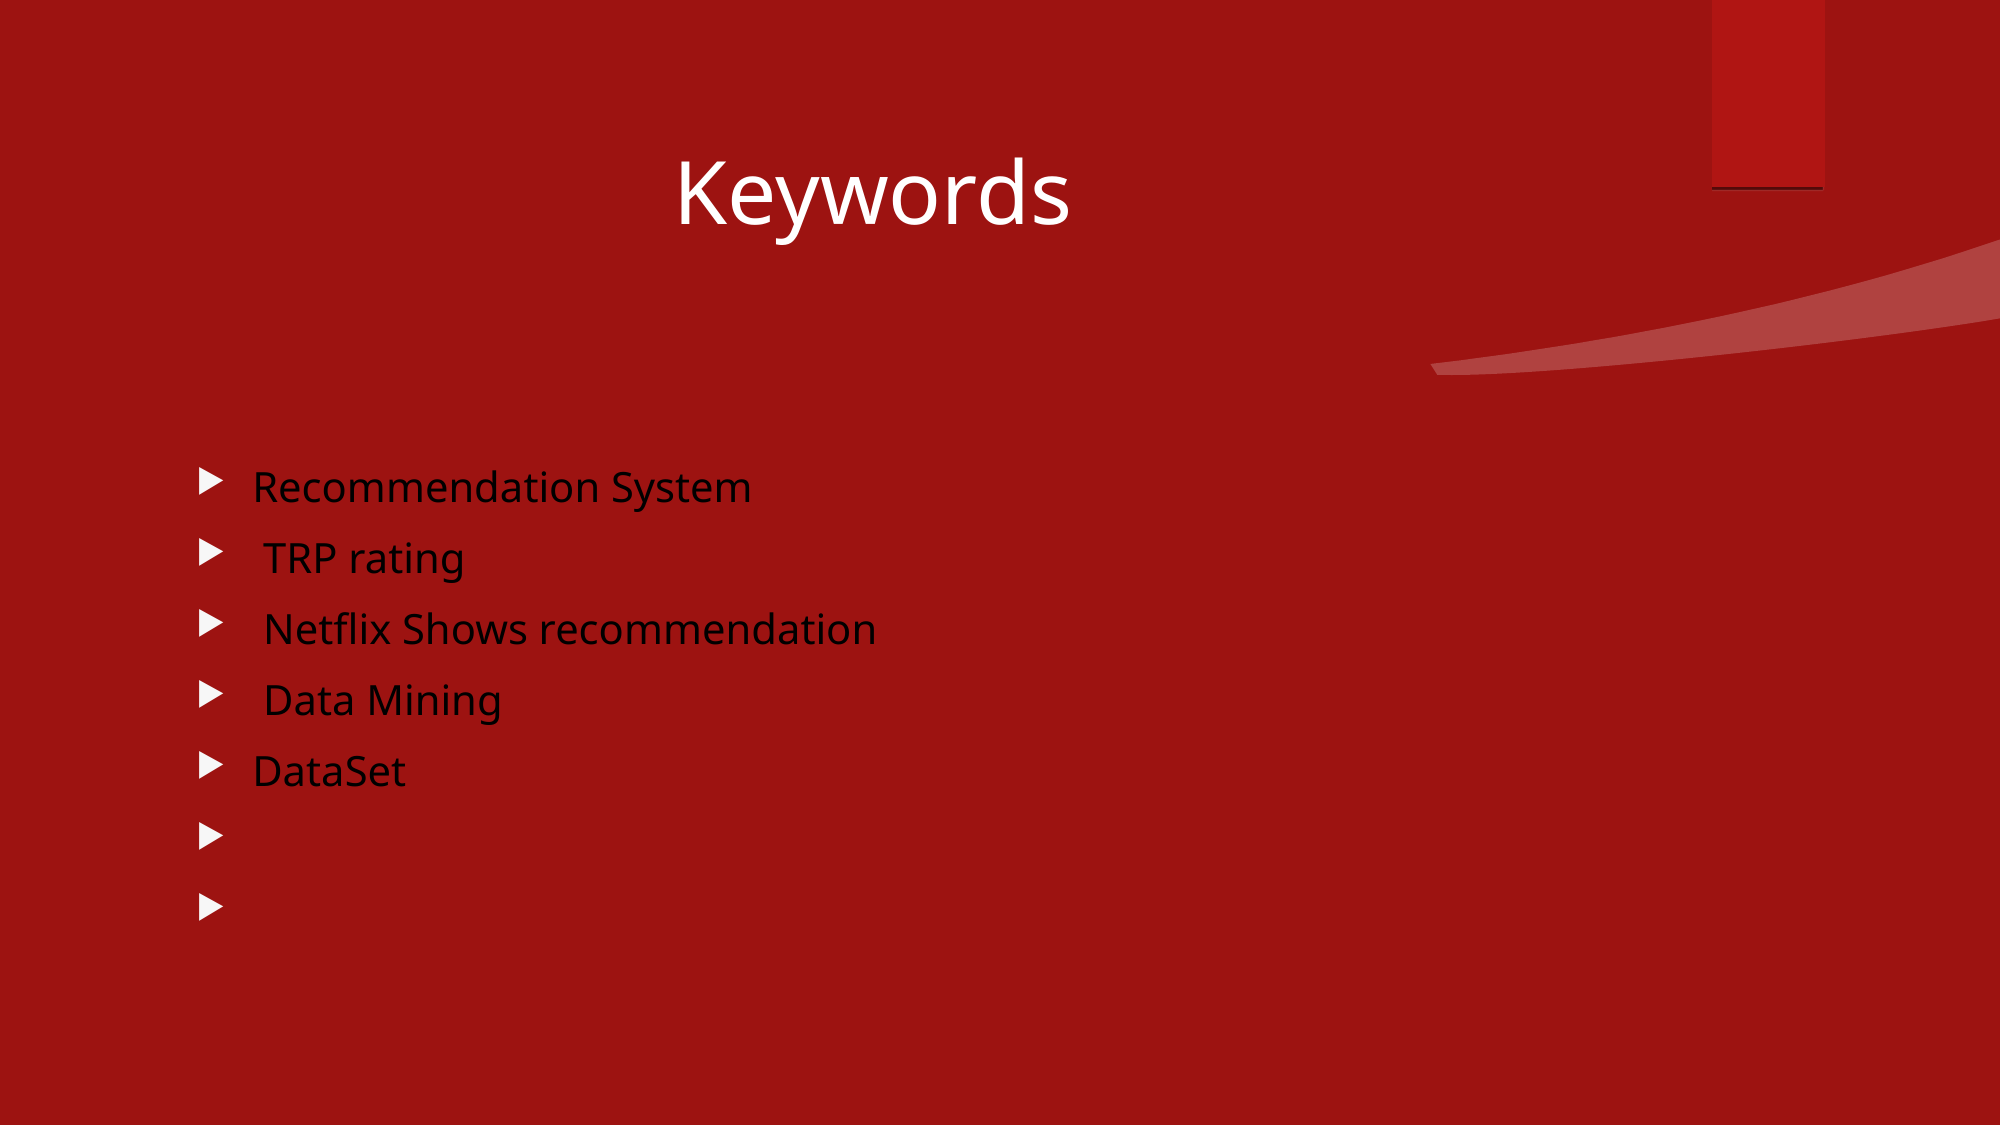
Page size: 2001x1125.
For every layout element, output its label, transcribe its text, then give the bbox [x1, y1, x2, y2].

list Recommendation System TRP rating Netflix Shows recommendation Data Mining DataSet [181, 453, 1649, 1025]
text_box [0, 0, 2000, 1125]
title Keywords [181, 74, 1649, 305]
